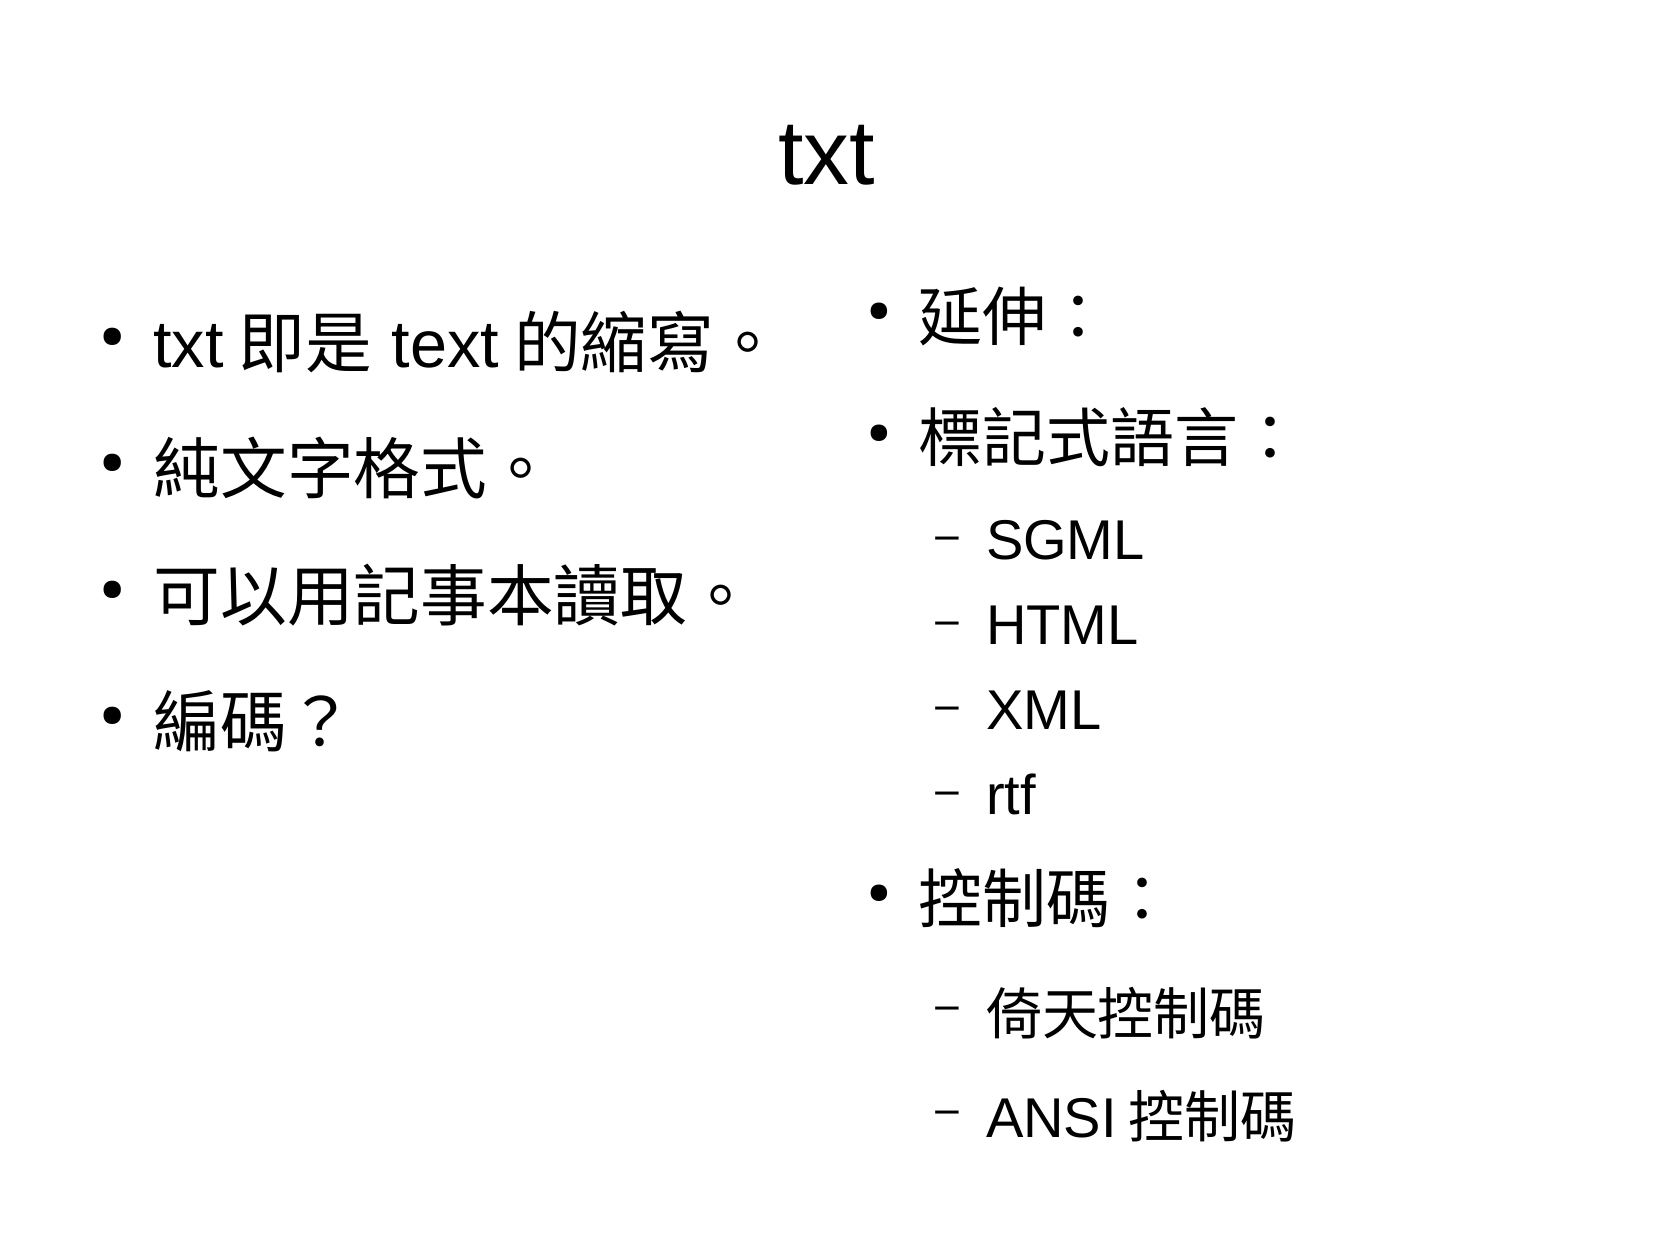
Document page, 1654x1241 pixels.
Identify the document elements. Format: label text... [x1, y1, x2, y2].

list 延伸： 標記式語言： SGML HTML XML rtf 控制碼： 倚天控制碼 ANSI控制碼 [850, 266, 1577, 1158]
title txt [82, 49, 1571, 257]
list txt即是text的縮寫。 純文字格式。 可以用記事本讀取。 編碼？ [82, 290, 809, 1010]
